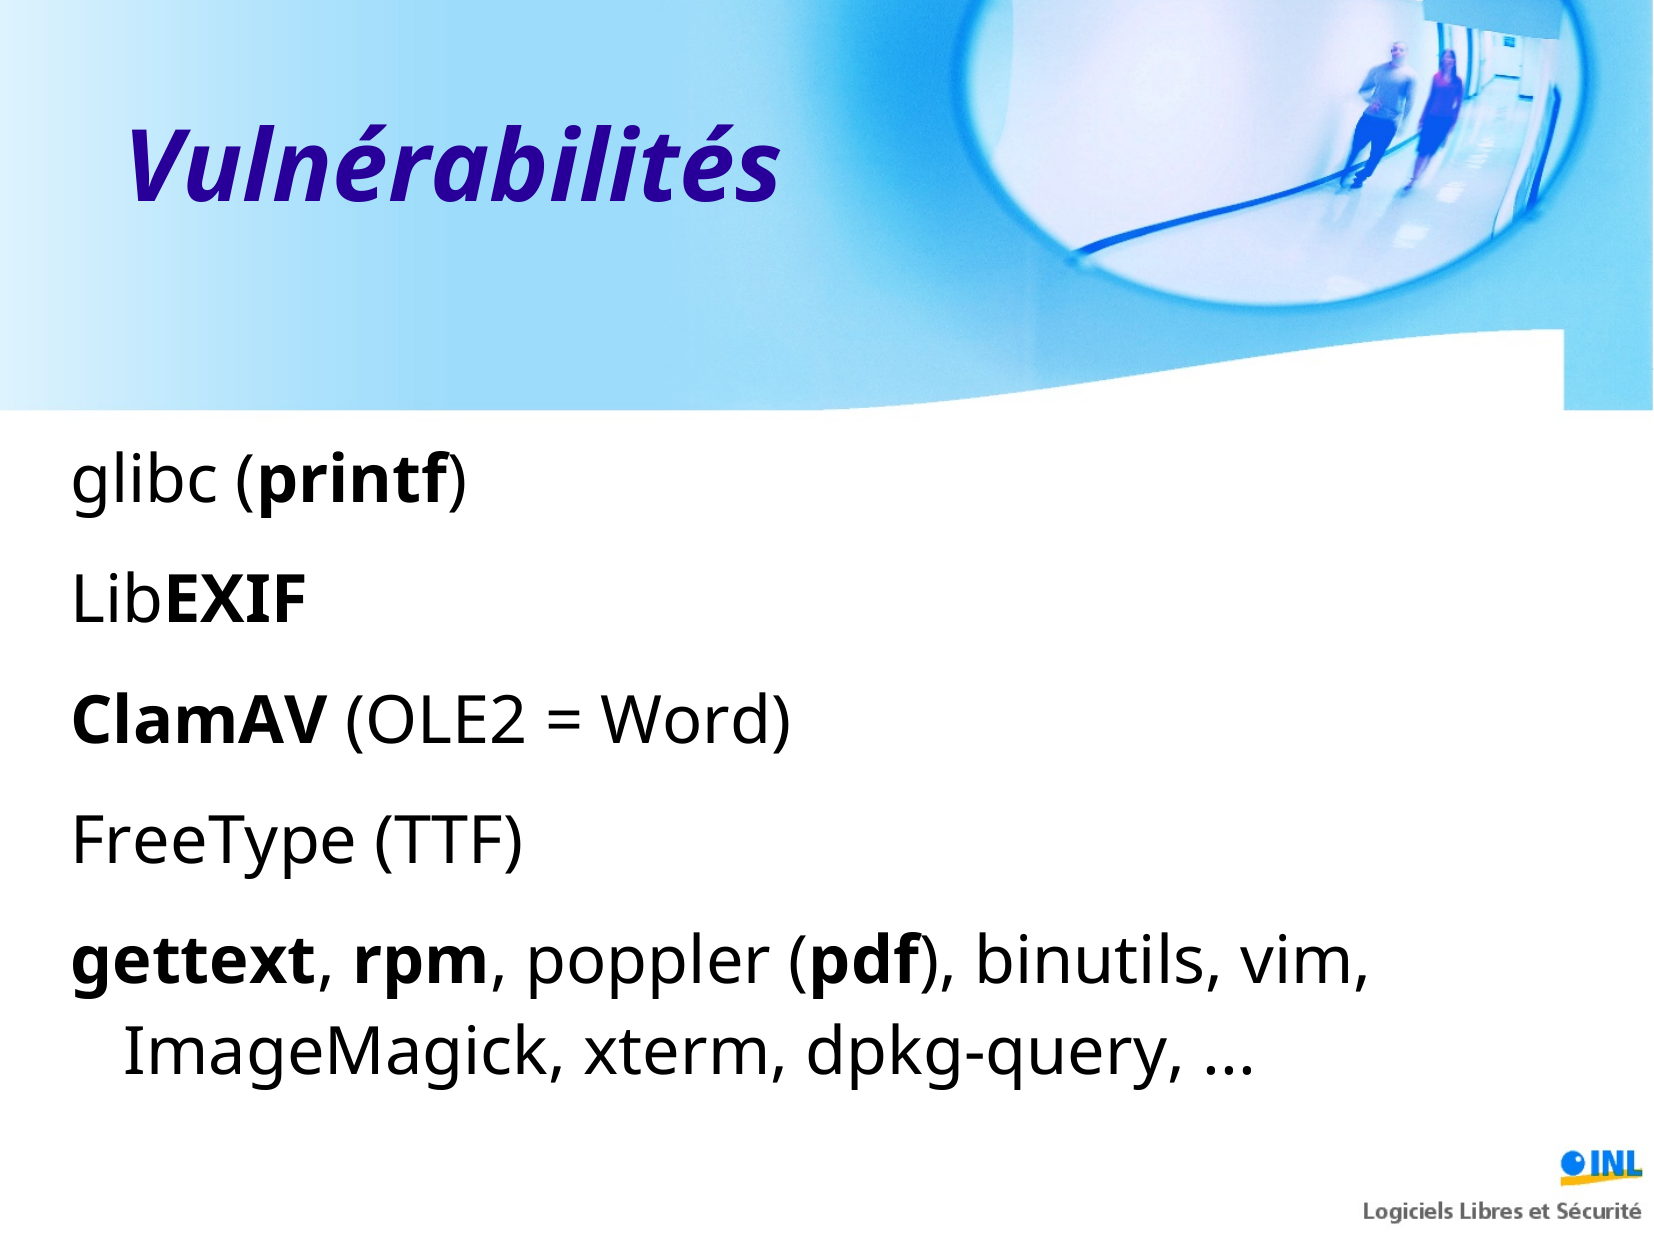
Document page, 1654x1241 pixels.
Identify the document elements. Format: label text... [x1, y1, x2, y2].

title Vulnérabilités [123, 58, 1536, 266]
picture [0, 0, 1654, 1241]
list glibc (printf) LibEXIF ClamAV (OLE2 = Word) FreeType (TTF) gettext, rpm, poppler (pdf), binutils, vim, ImageMagick, xterm, dpkg-query, ... [52, 431, 1614, 1211]
